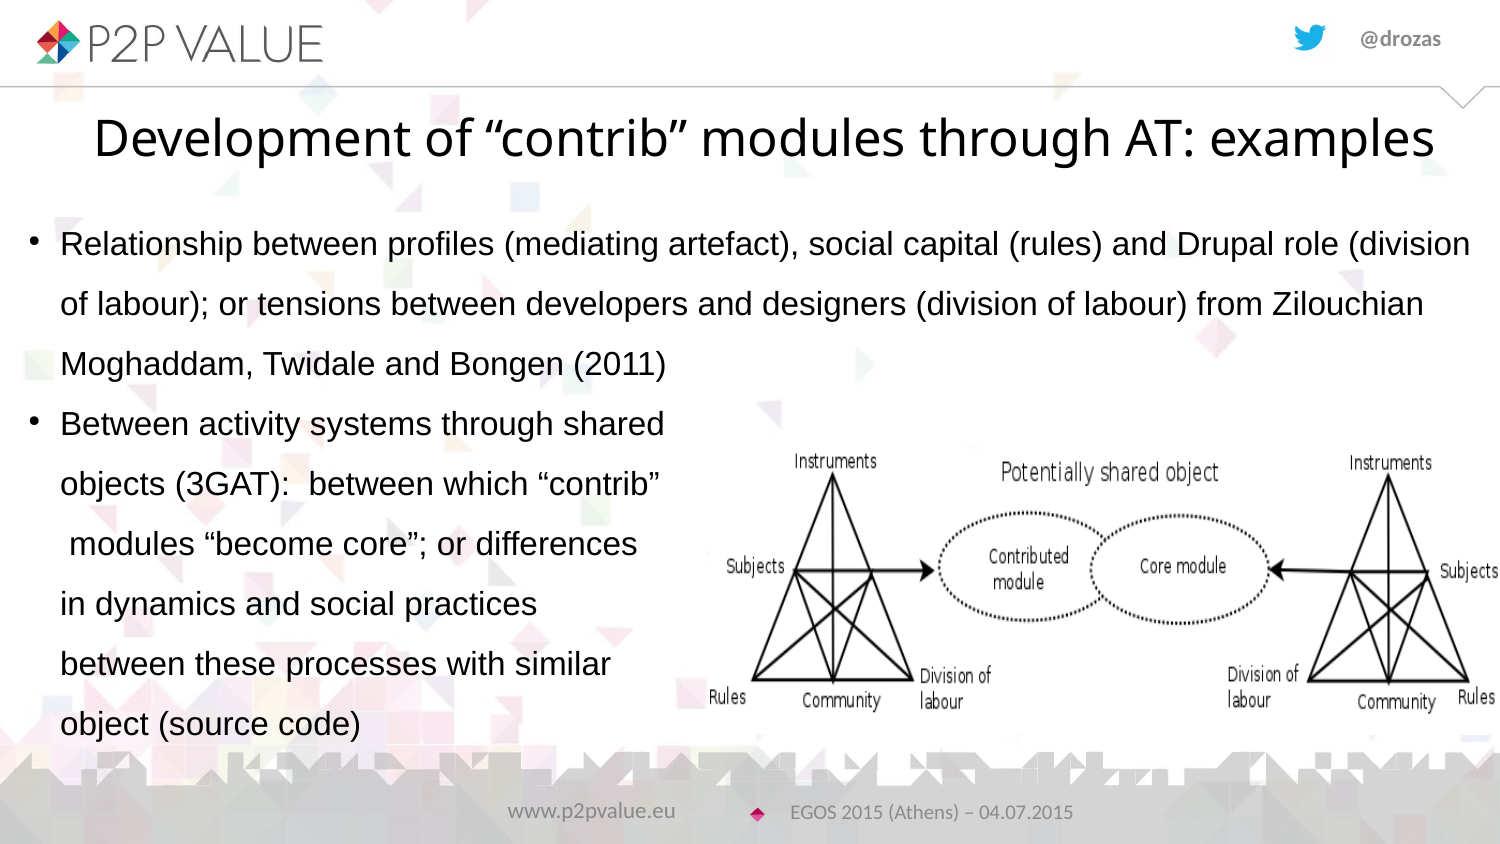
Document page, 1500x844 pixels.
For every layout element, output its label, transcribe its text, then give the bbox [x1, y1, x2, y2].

picture [0, 0, 1500, 844]
text_box EGOS 2015 (Athens) – 04.07.2015 [777, 788, 1470, 834]
title Development of “contrib” modules through AT: examples [30, 92, 1500, 181]
text_box www.p2pvalue.eu [501, 789, 720, 829]
subtitle Relationship between profiles (mediating artefact), social capital (rules) and Drupal role (division of labour); or tensions between developers and designers (division of labour) from Zilouchian Moghaddam, Twidale and Bongen (2011) Between activity systems through shared objects (3GAT): between which “contrib” modules “become core”; or differences in dynamics and social practices between these processes with similar object (source code) [15, 195, 1496, 751]
text_box @drozas [1333, 15, 1455, 60]
